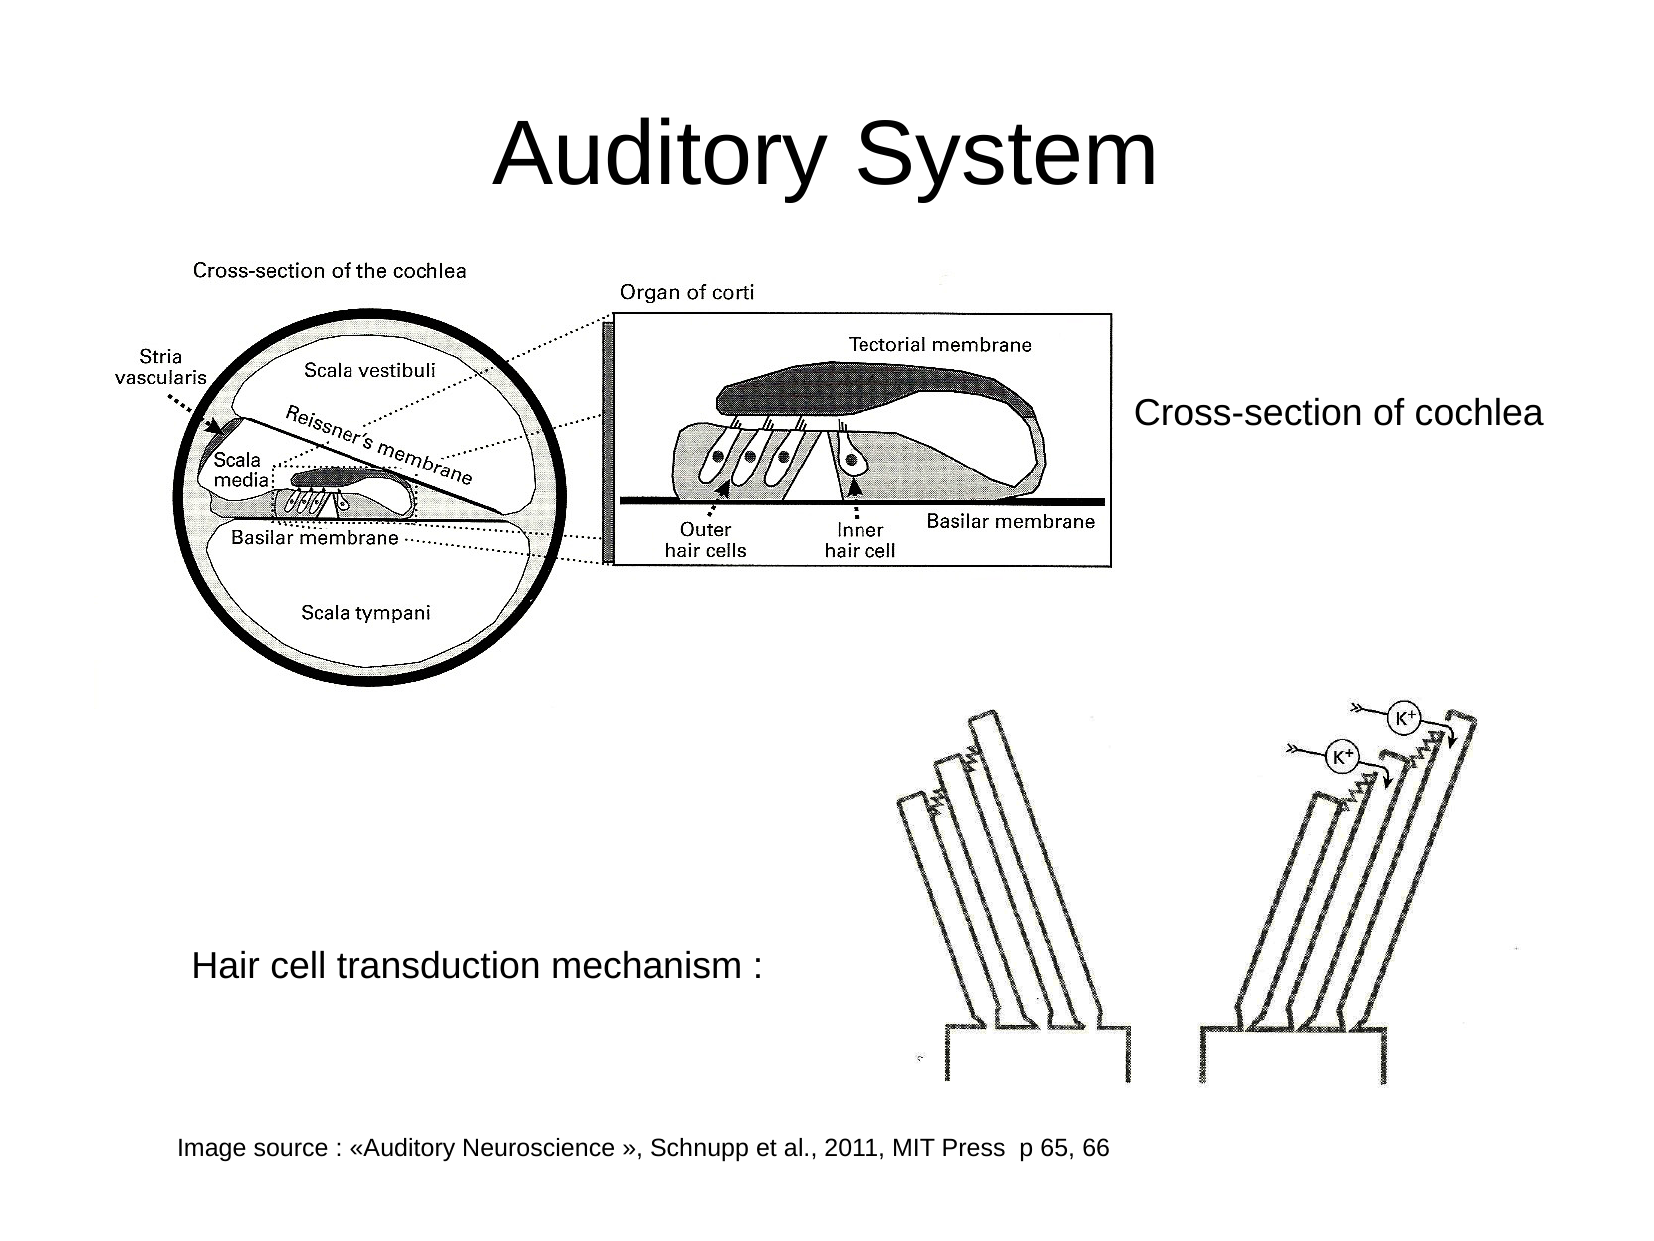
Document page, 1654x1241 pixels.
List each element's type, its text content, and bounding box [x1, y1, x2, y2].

picture [94, 229, 1524, 1096]
list Image source : «Auditory Neuroscience », Schnupp et al., 2011, MIT Press p 65, 66 [106, 1133, 1290, 1170]
list Hair cell transduction mechanism : [120, 944, 839, 1015]
title Auditory System [82, 49, 1571, 257]
list Cross-section of cochlea [1119, 390, 1560, 461]
